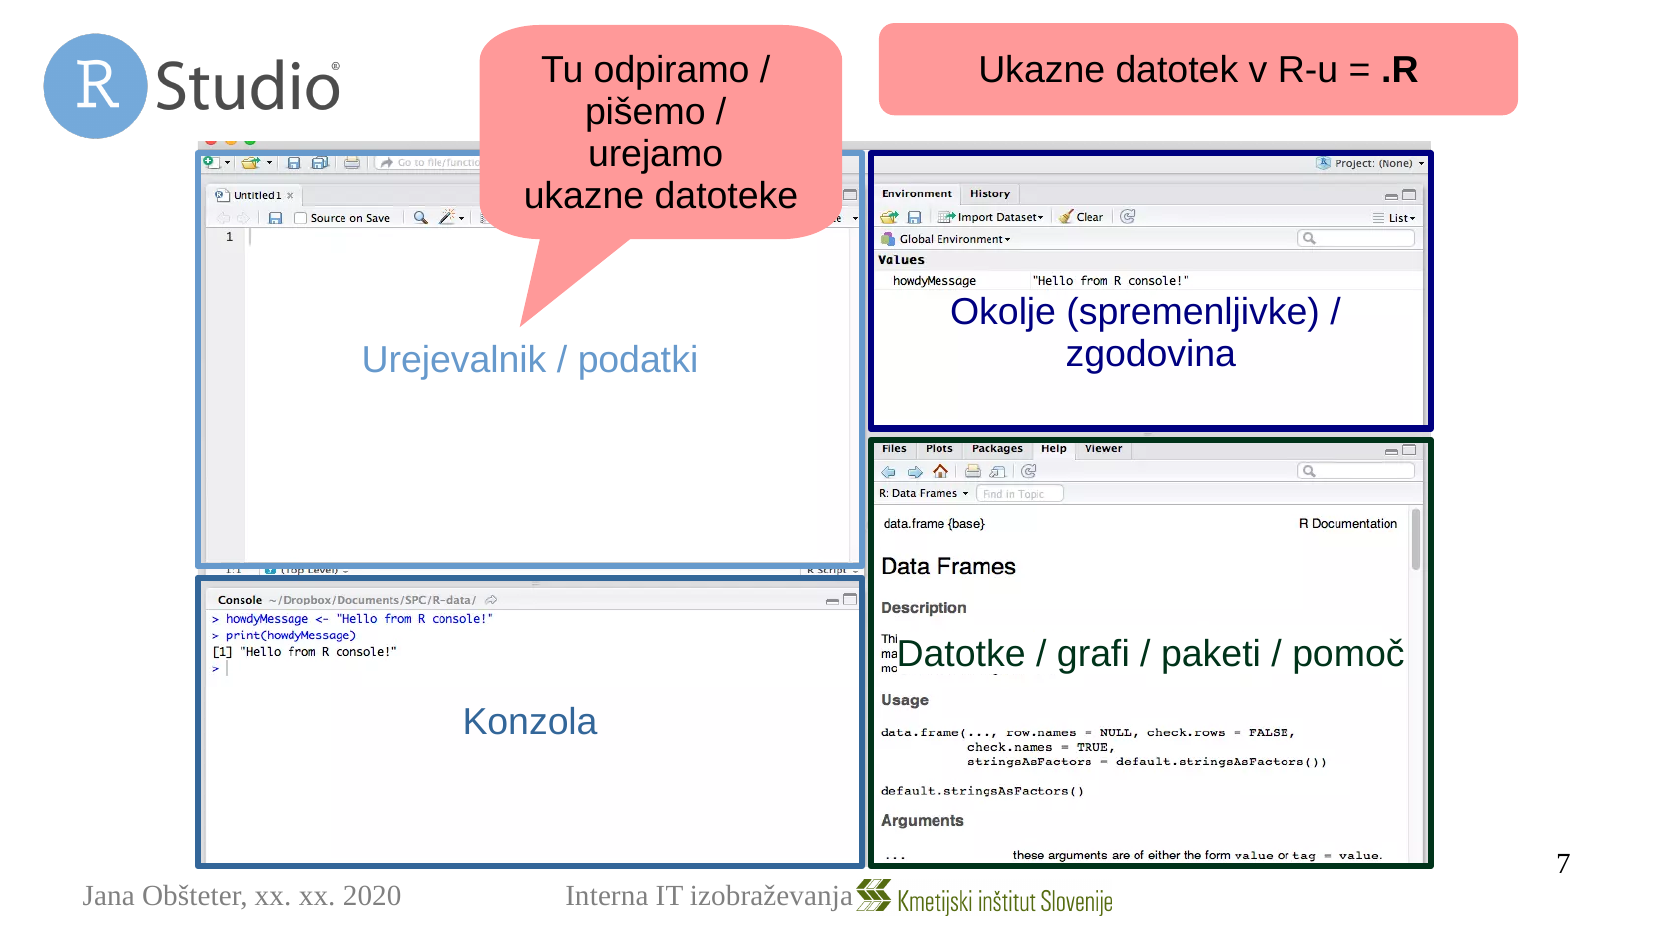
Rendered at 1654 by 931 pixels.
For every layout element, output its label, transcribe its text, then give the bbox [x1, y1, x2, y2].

text_box Urejevalnik / podatki [197, 153, 863, 567]
text_box Tu odpiramo / pišemo / urejamo ukazne datoteke [479, 24, 843, 328]
text_box Ukazne datotek v R-u = .R [878, 23, 1519, 116]
picture [197, 141, 1431, 867]
text_box Okolje (spremenljivke) / zgodovina [870, 153, 1431, 429]
text_box Datotke / grafi / paketi / pomoč [870, 440, 1431, 866]
text_box Konzola [197, 577, 863, 866]
picture [856, 879, 1112, 916]
picture [42, 33, 341, 139]
picture [197, 141, 479, 153]
